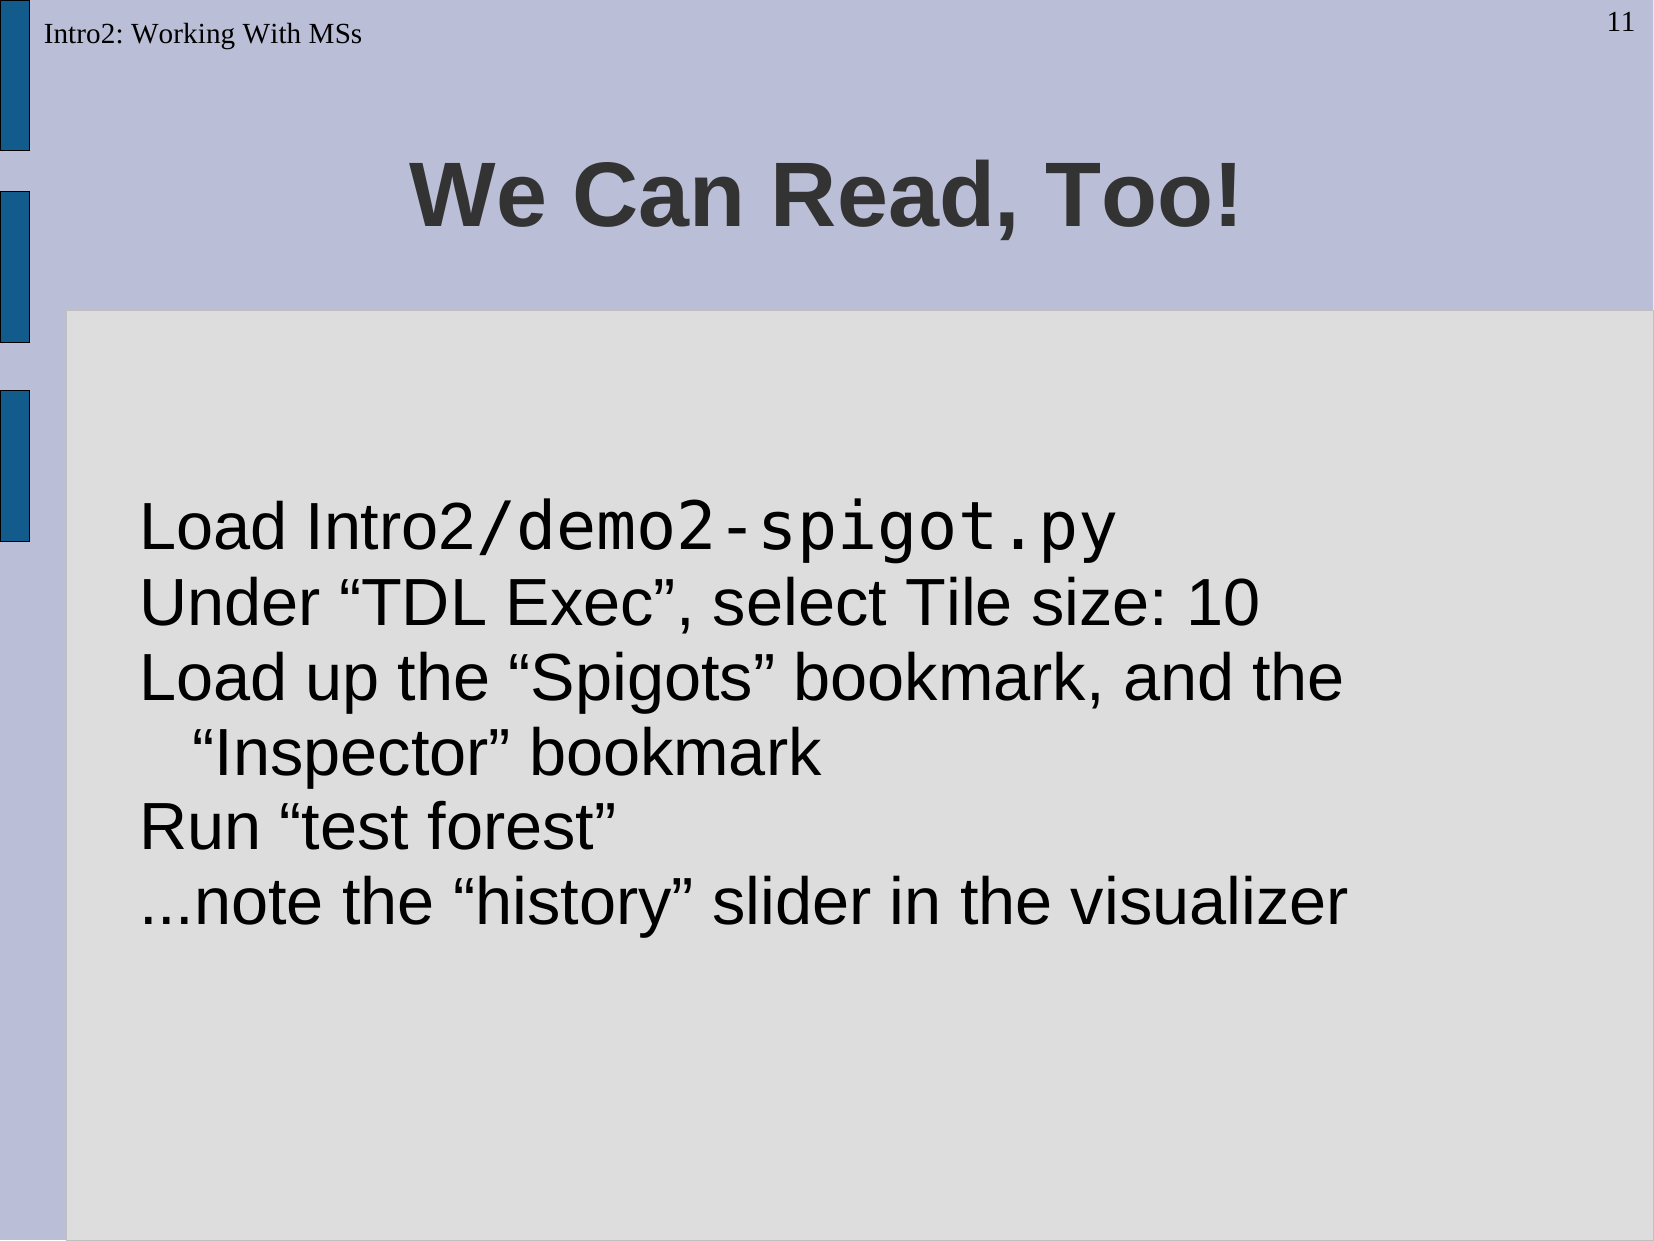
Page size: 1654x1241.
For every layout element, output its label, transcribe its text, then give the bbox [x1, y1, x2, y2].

title We Can Read, Too! [121, 91, 1534, 299]
list Load Intro2/demo2-spigot.py Under “TDL Exec”, select Tile size: 10 Load up the “Spigots” bookmark, and the “Inspector” bookmark Run “test forest” ...note the “history” slider in the visualizer [121, 487, 1534, 1112]
